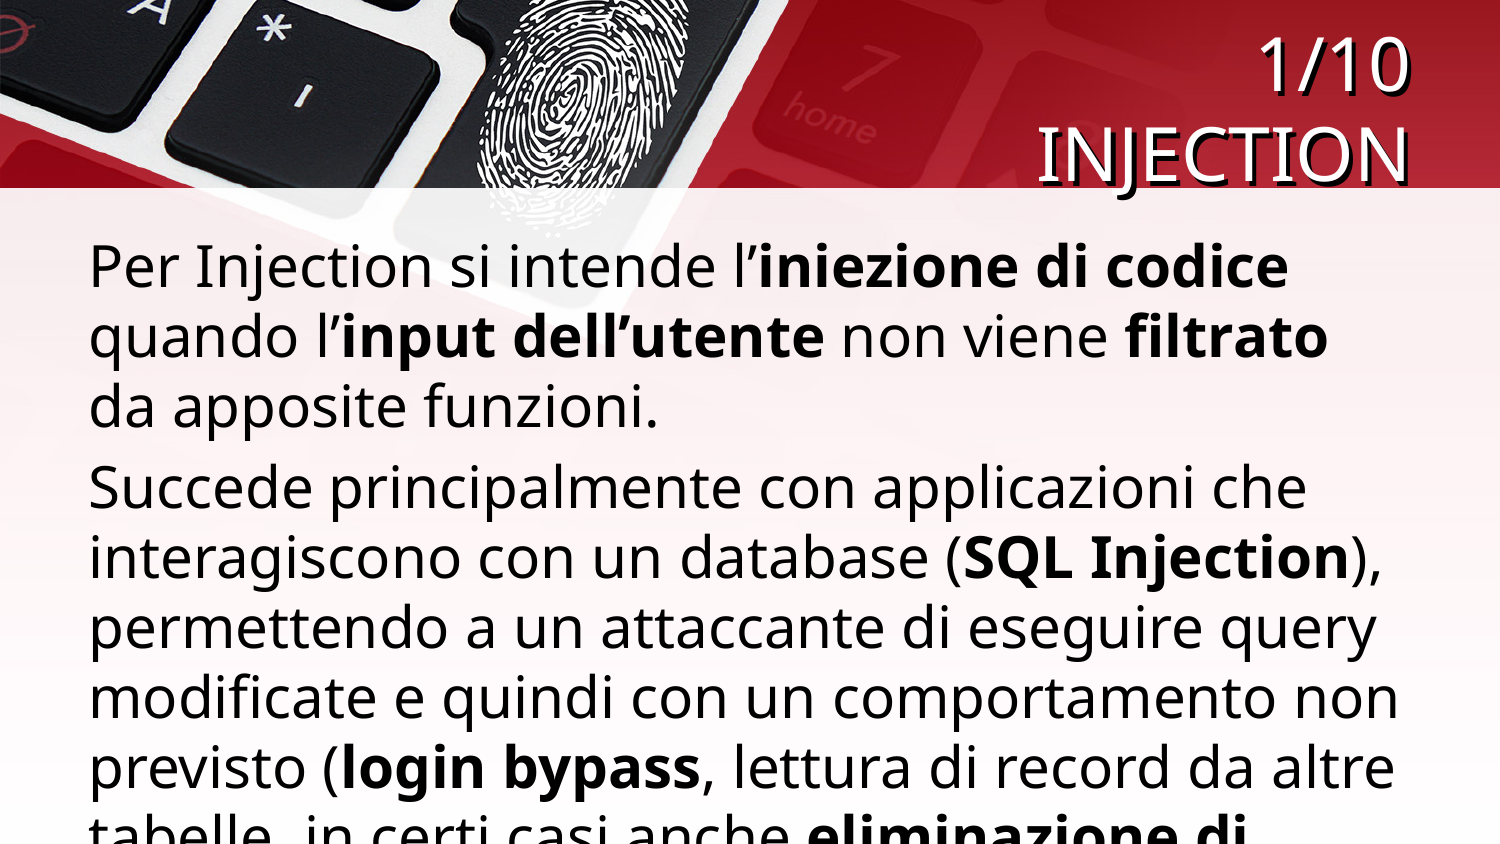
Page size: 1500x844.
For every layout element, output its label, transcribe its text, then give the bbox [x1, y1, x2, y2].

picture [889, 833, 900, 844]
picture [1157, 832, 1169, 838]
picture [1082, 833, 1096, 844]
list Per Injection si intende l’iniezione di codice quando l’input dell’utente non viene filtrato da apposite funzioni. Succede principalmente con applicazioni che interagiscono con un database (SQL Injection), permettendo a un attaccante di eseguire query modificate e quindi con un comportamento non previsto (login bypass, lettura di record da altre tabelle, in certi casi anche eliminazione di record o lettura di file su server!) http://localhost/web_security/sqli_example.php [73, 221, 1418, 773]
picture [964, 833, 976, 844]
picture [668, 831, 684, 844]
picture [1120, 833, 1132, 844]
picture [407, 830, 423, 839]
picture [767, 830, 783, 839]
picture [249, 830, 265, 839]
title 1/10 INJECTION [73, 46, 1427, 168]
picture [1206, 833, 1219, 844]
picture [329, 831, 345, 844]
picture [909, 833, 920, 844]
picture [152, 831, 169, 844]
picture [818, 832, 830, 838]
picture [186, 830, 202, 839]
picture [732, 831, 748, 844]
picture [0, 0, 1500, 844]
